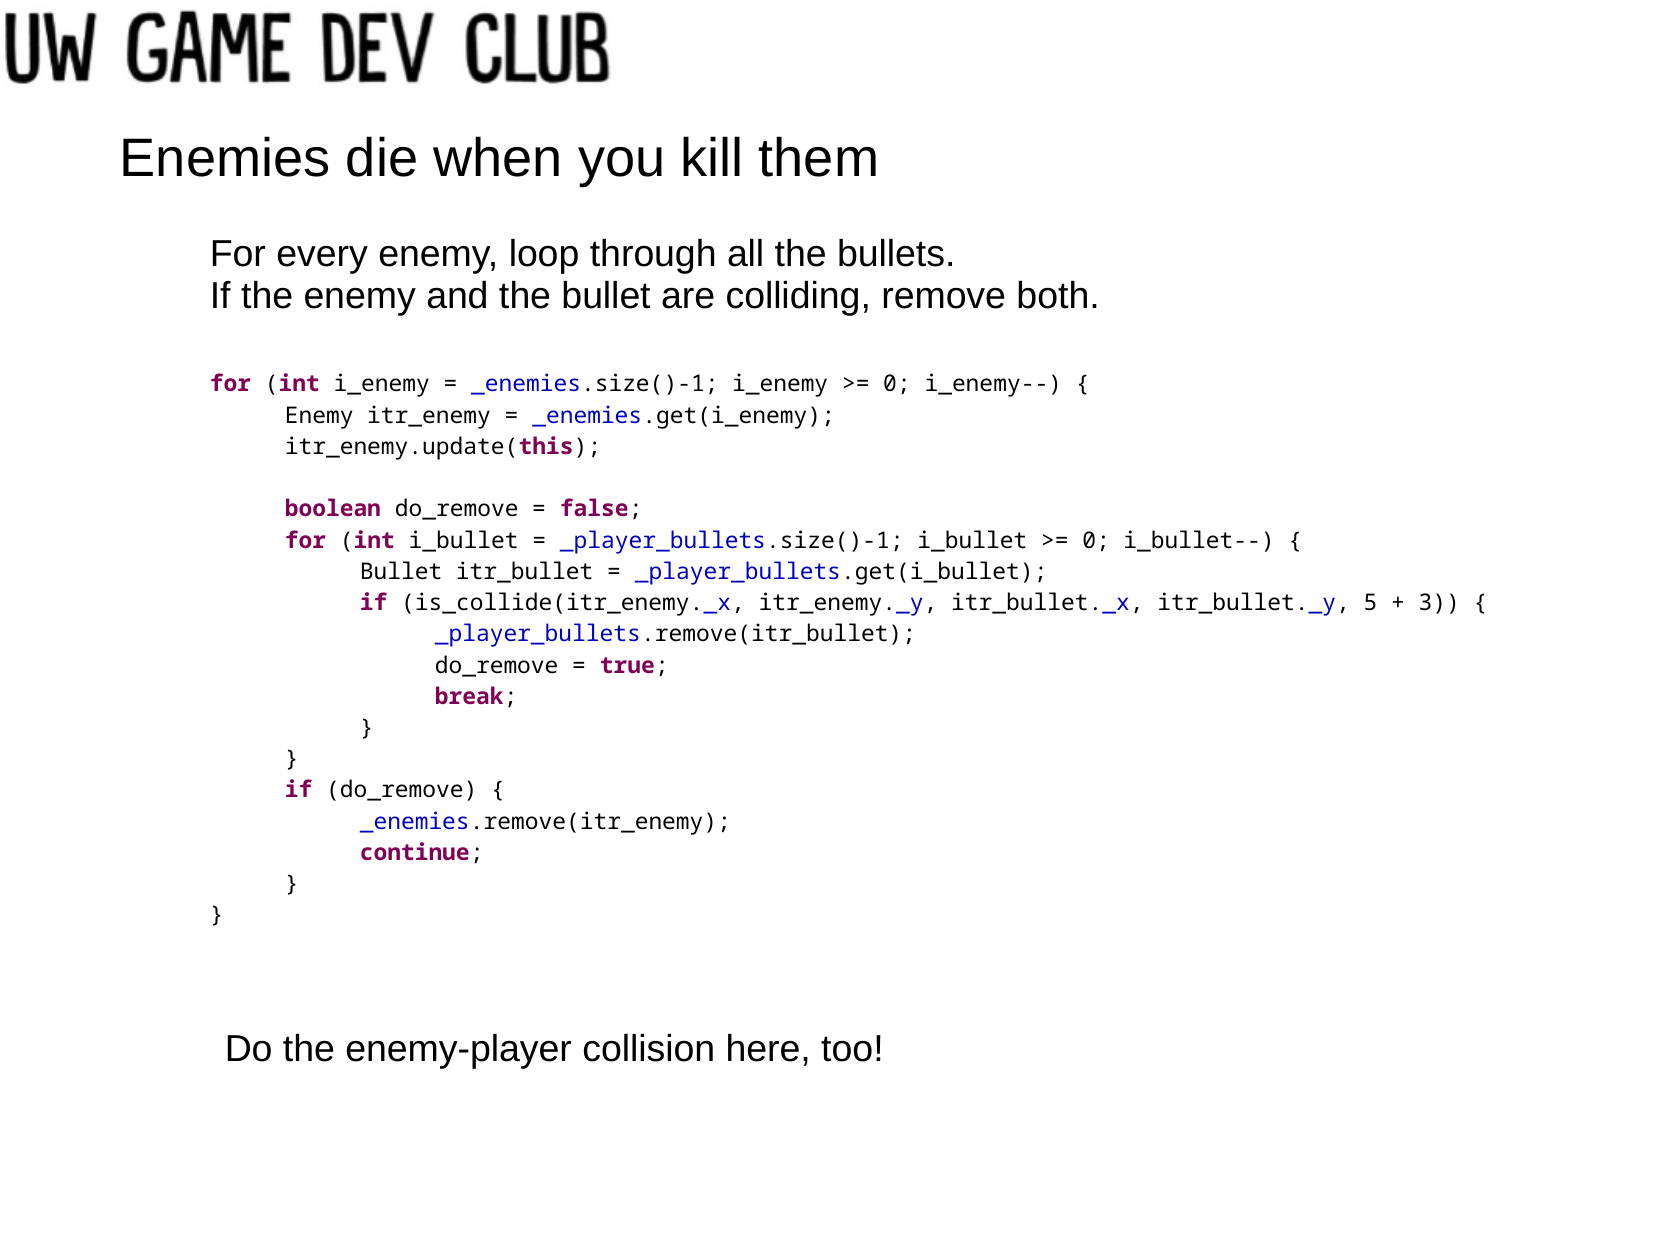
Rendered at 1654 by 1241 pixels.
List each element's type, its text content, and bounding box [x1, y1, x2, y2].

text_box For every enemy, loop through all the bullets. If the enemy and the bullet are colliding, remove both. [195, 225, 1396, 324]
picture [1, 1, 617, 90]
text_box Enemies die when you kill them [105, 119, 901, 196]
text_box for (int i_enemy = _enemies.size()-1; i_enemy >= 0; i_enemy--) { Enemy itr_enemy = _enemies.get(i_enemy); itr_enemy.update(this); boolean do_remove = false; for (int i_bullet = _player_bullets.size()-1; i_bullet >= 0; i_bullet--) { Bullet itr_bullet = _player_bullets.get(i_bullet); if (is_collide(itr_enemy._x, itr_enemy._y, itr_bullet._x, itr_bullet._y, 5 + 3)) { _player_bullets.remove(itr_bullet); do_remove = true; break; } } if (do_remove) { _enemies.remove(itr_enemy); continue; } } [45, 360, 1561, 951]
text_box Do the enemy-player collision here, too! [210, 1020, 1411, 1077]
